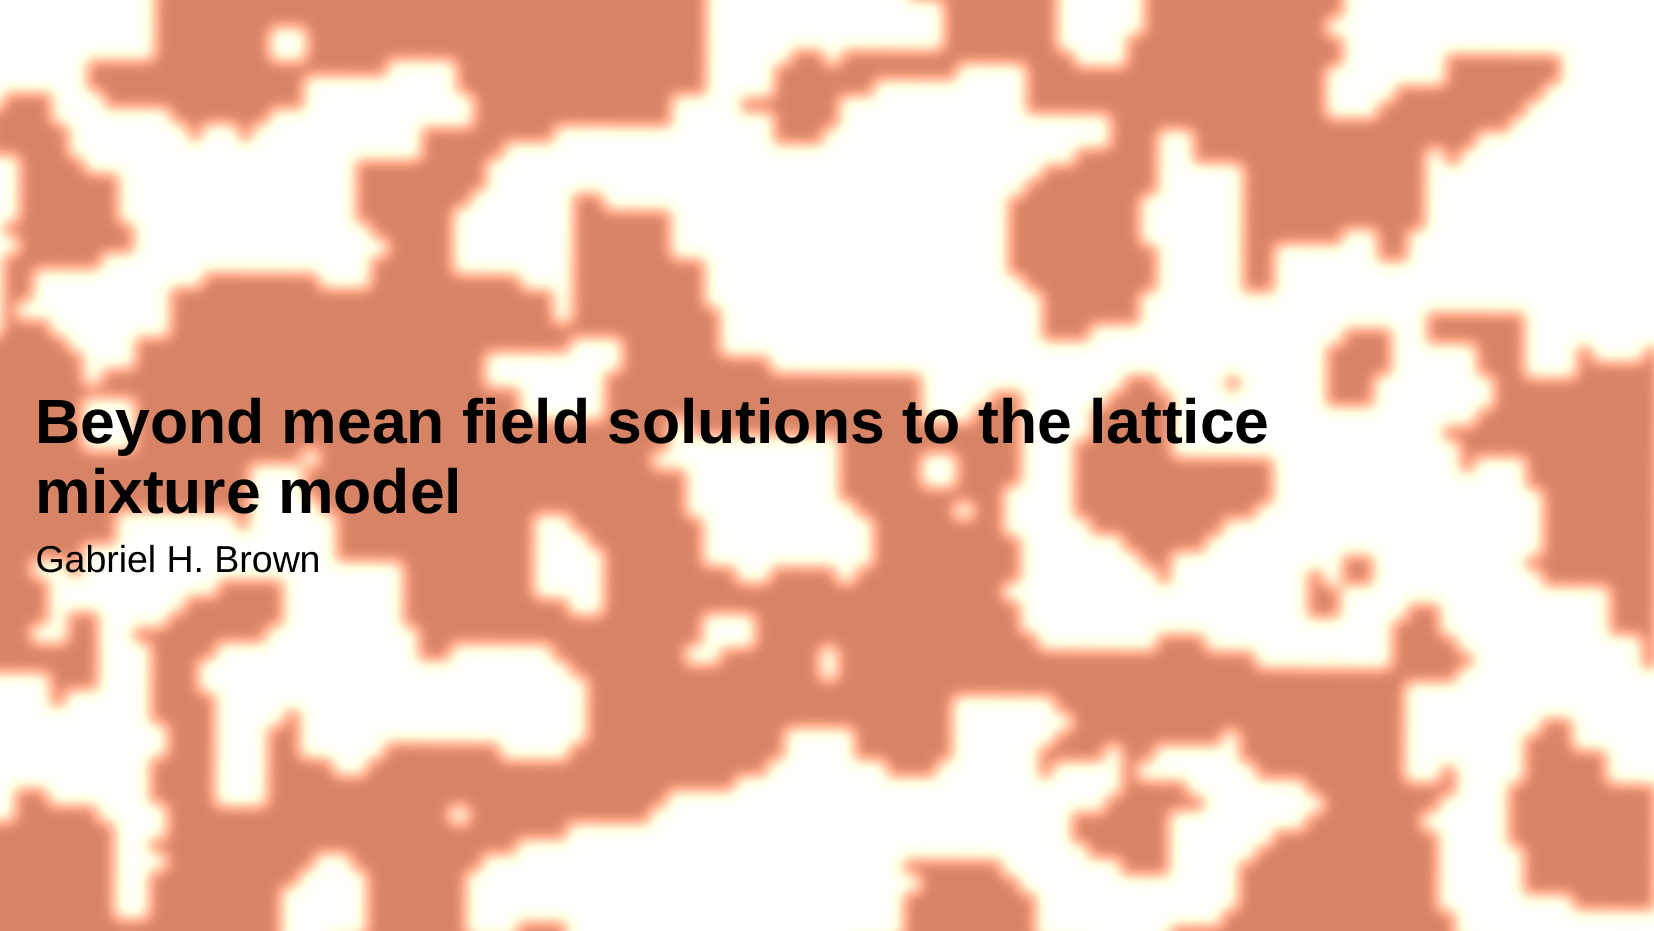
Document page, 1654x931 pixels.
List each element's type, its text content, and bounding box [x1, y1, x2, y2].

text_box Beyond mean field solutions to the lattice mixture model Gabriel H. Brown [20, 379, 1456, 569]
picture [0, 0, 1654, 931]
